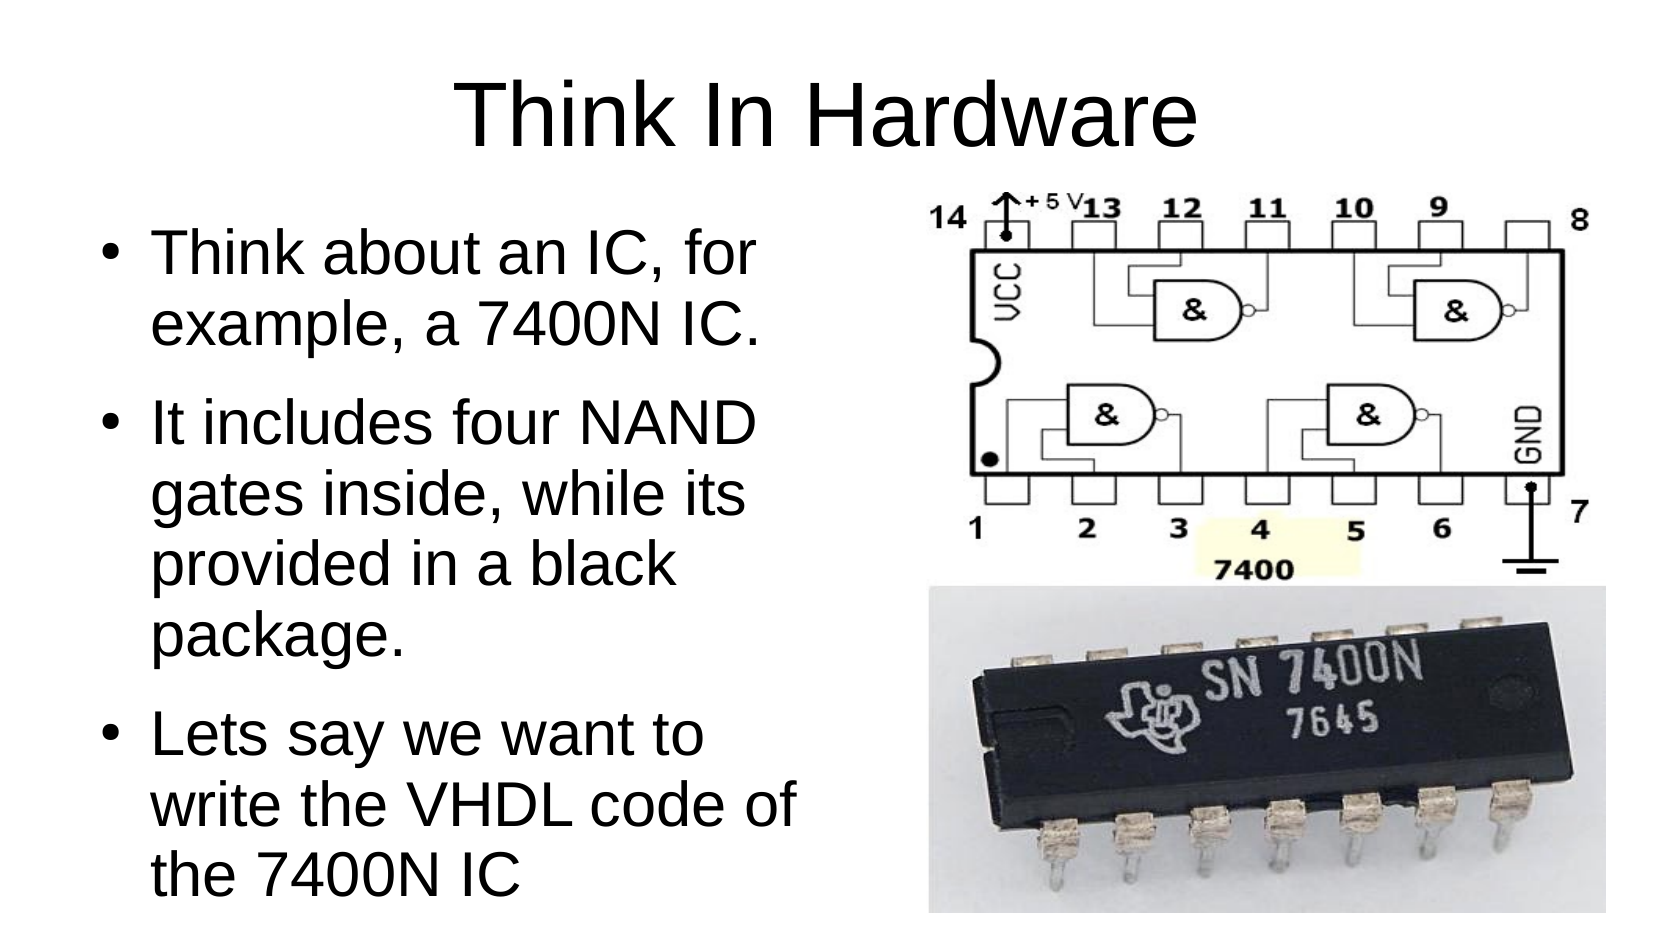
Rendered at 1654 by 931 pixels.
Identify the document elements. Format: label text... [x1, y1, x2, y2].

title Think In Hardware [82, 37, 1571, 193]
list Think about an IC, for example, a 7400N IC. It includes four NAND gates inside, while its provided in a black package. Lets say we want to write the VHDL code of the 7400N IC [82, 217, 826, 916]
picture [926, 192, 1606, 913]
